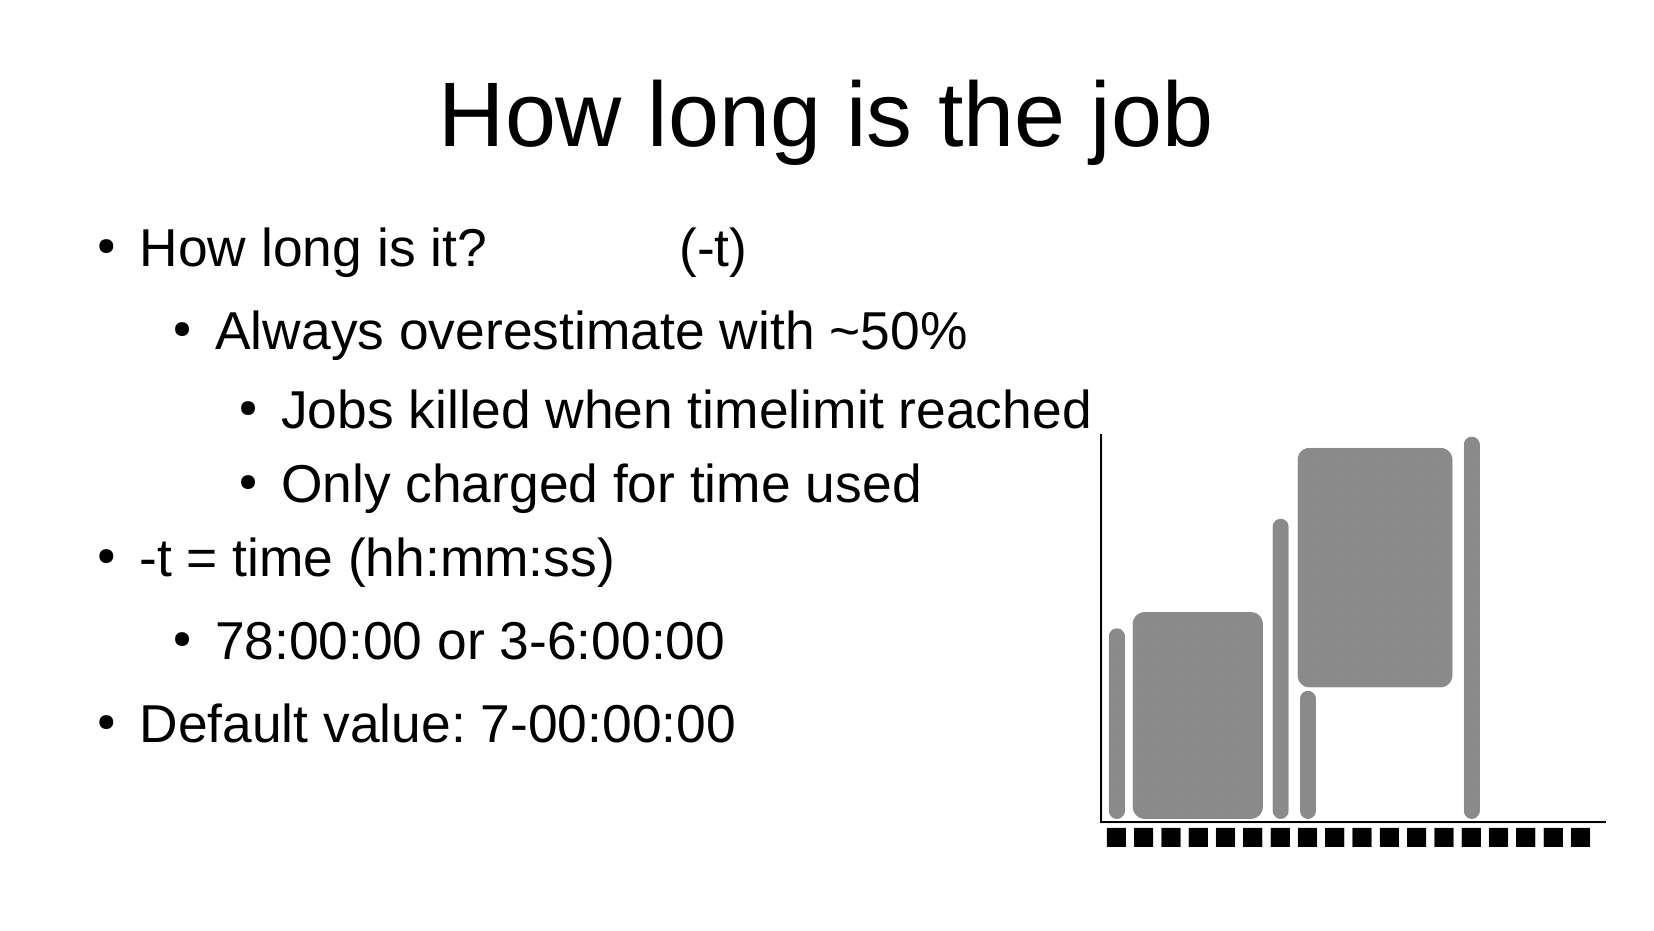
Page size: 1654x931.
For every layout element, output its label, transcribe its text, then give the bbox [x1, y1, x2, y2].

title How long is the job [82, 37, 1571, 193]
picture [1100, 434, 1606, 847]
list How long is it? (-t) Always overestimate with ~50% Jobs killed when timelimit reached Only charged for time used -t = time (hh:mm:ss) 78:00:00 or 3-6:00:00 Default value: 7-00:00:00 [82, 217, 1571, 758]
